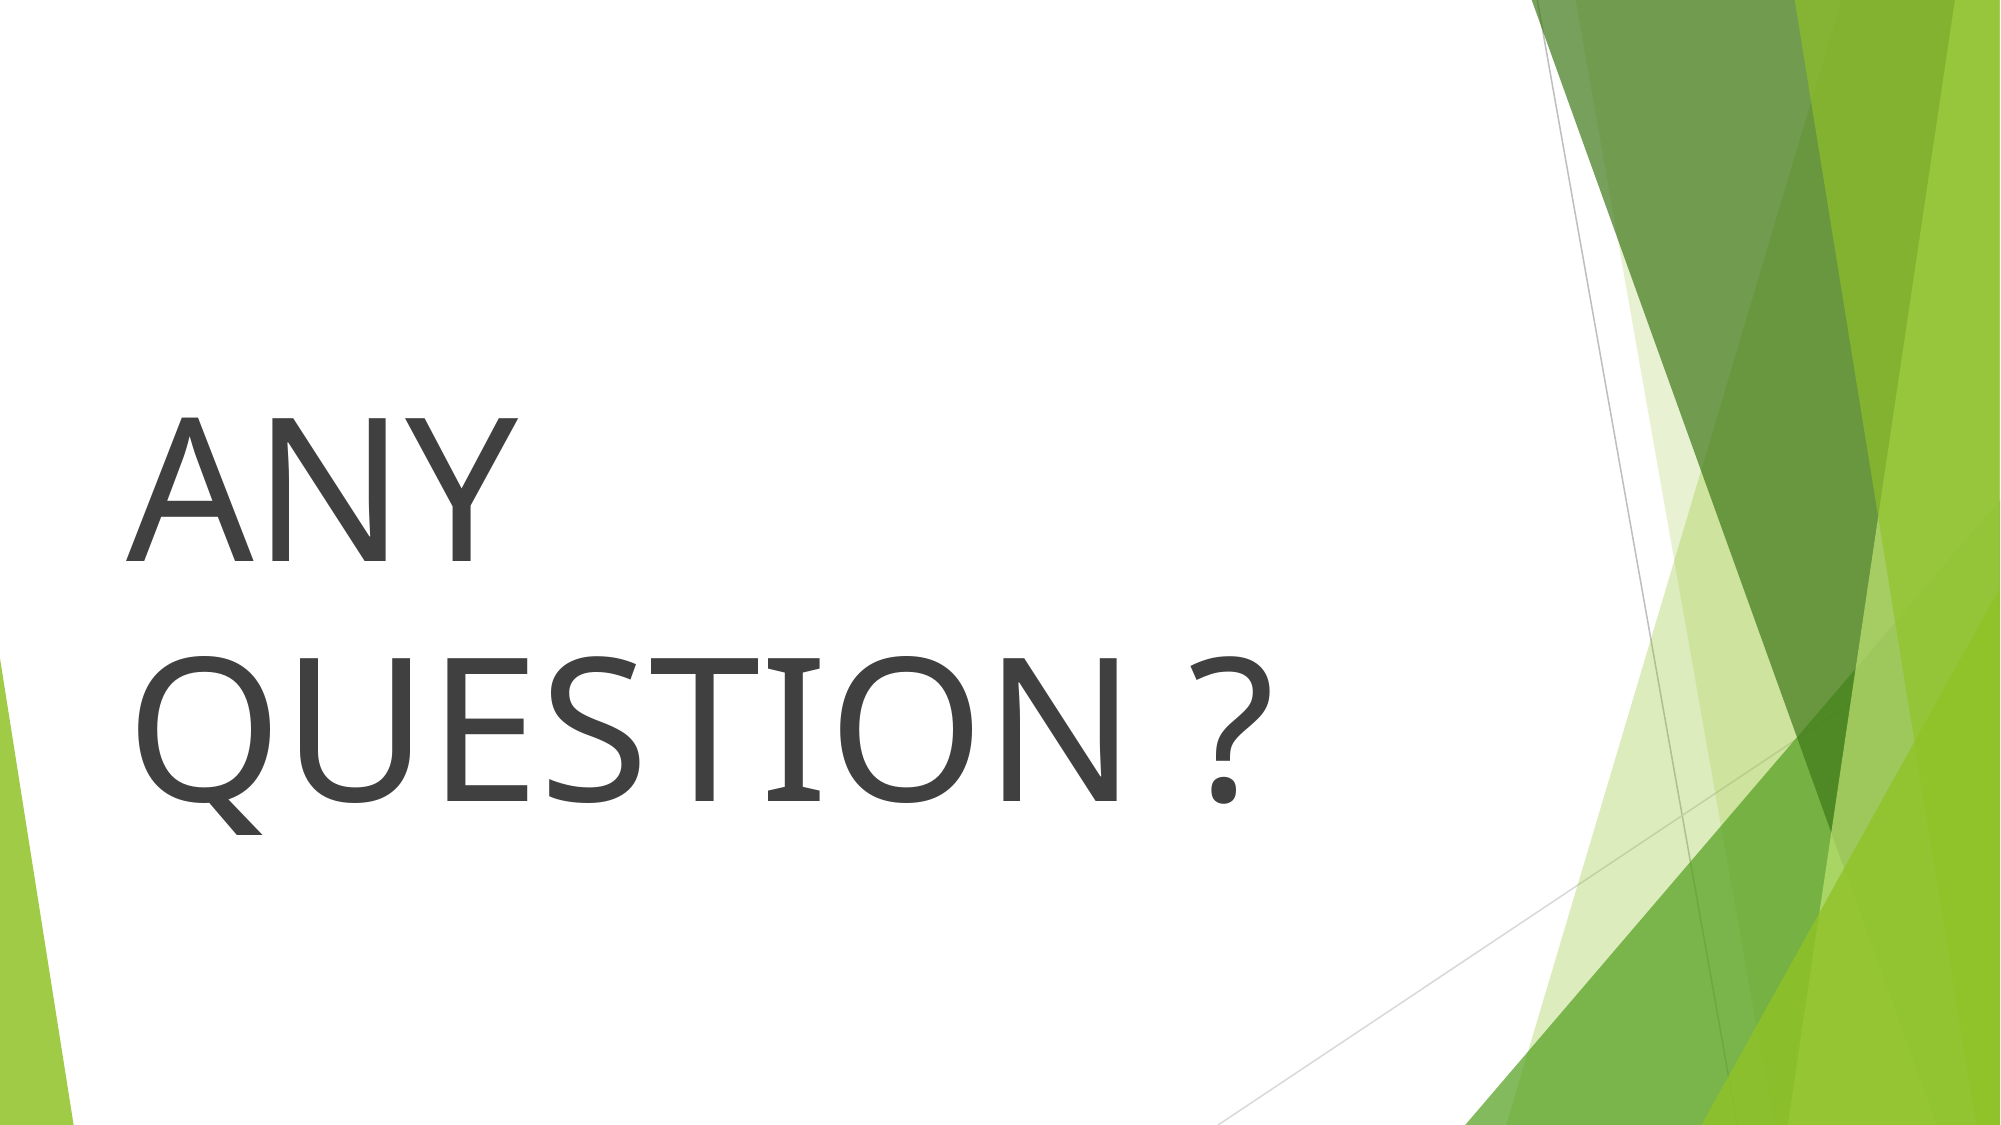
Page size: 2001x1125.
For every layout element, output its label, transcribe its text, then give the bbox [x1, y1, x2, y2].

list ANY QUESTION ? [111, 354, 1522, 992]
